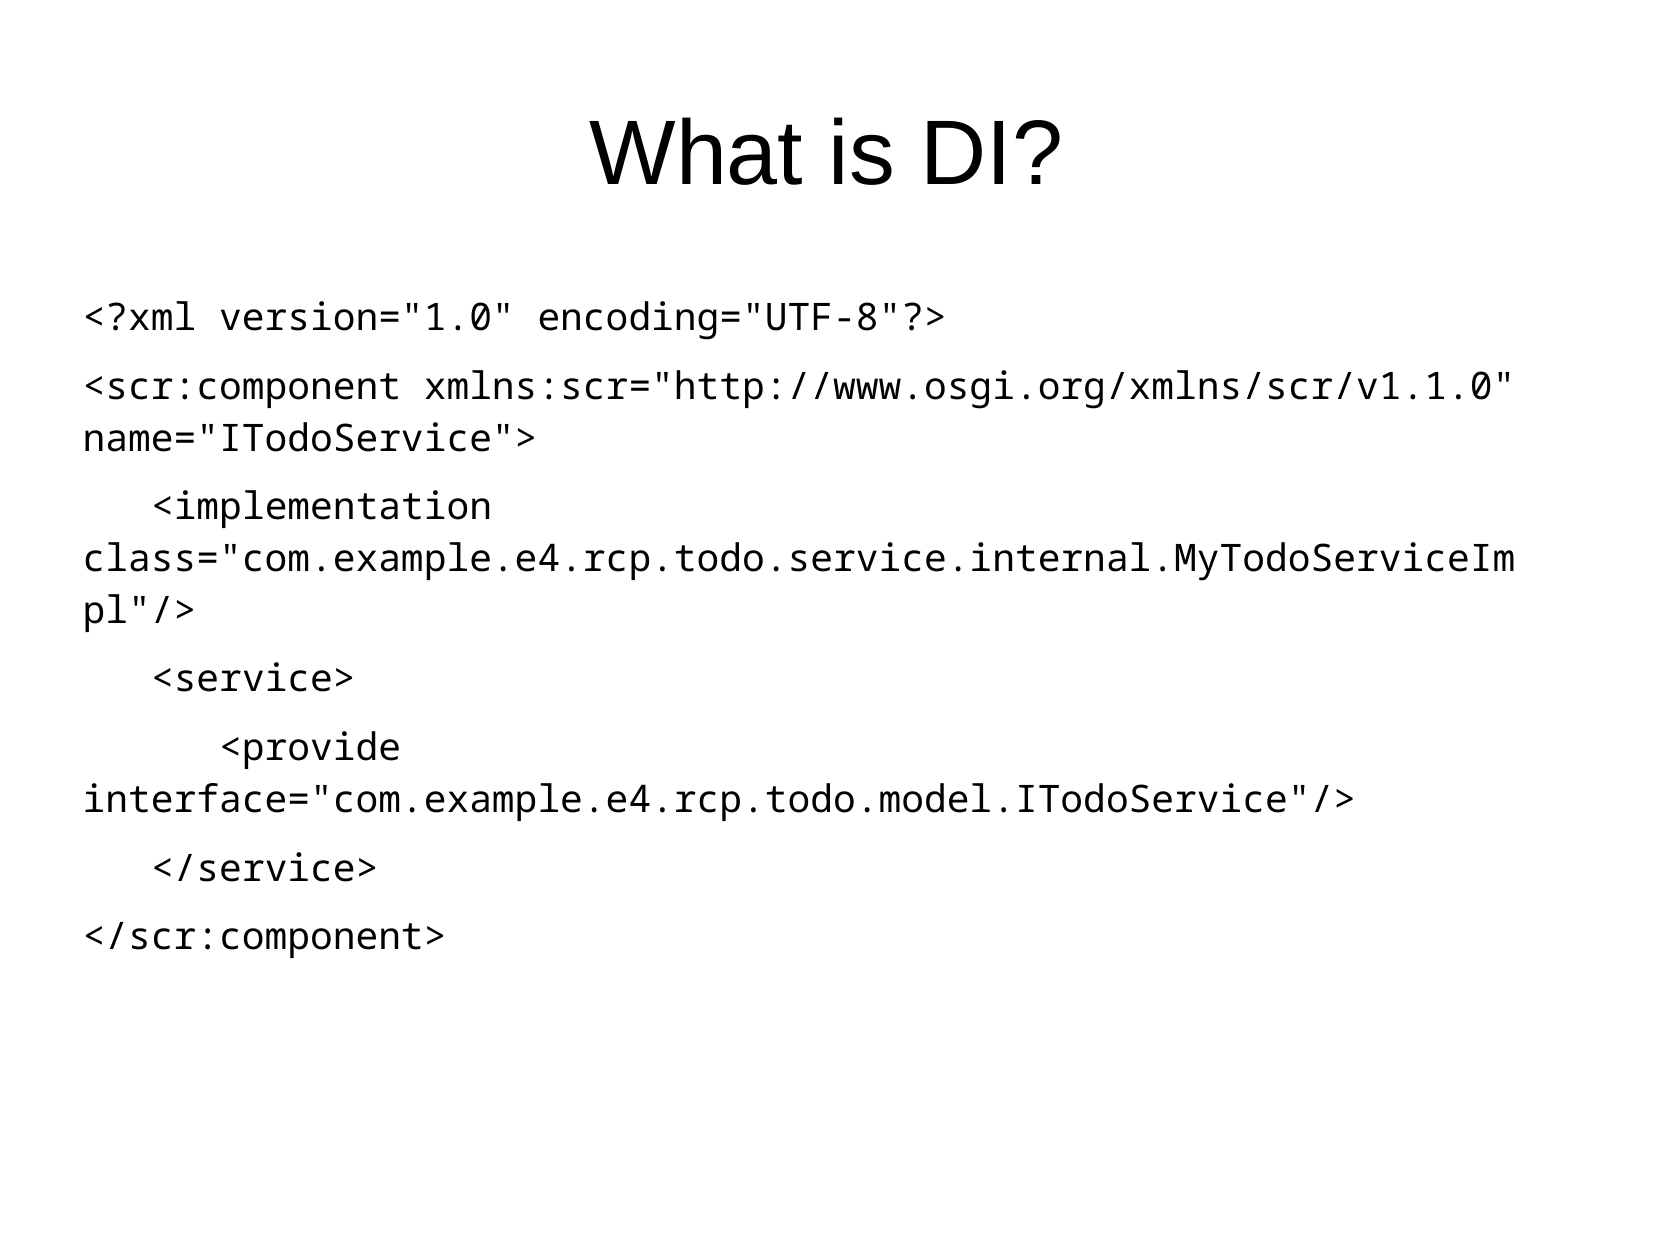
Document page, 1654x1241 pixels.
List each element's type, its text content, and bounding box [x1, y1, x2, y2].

list <?xml version="1.0" encoding="UTF-8"?> <scr:component xmlns:scr="http://www.osgi.org/xmlns/scr/v1.1.0" name="ITodoService"> <implementation class="com.example.e4.rcp.todo.service.internal.MyTodoServiceImpl"/> <service> <provide interface="com.example.e4.rcp.todo.model.ITodoService"/> </service> </scr:component> [82, 290, 1538, 1010]
title What is DI? [82, 49, 1571, 257]
